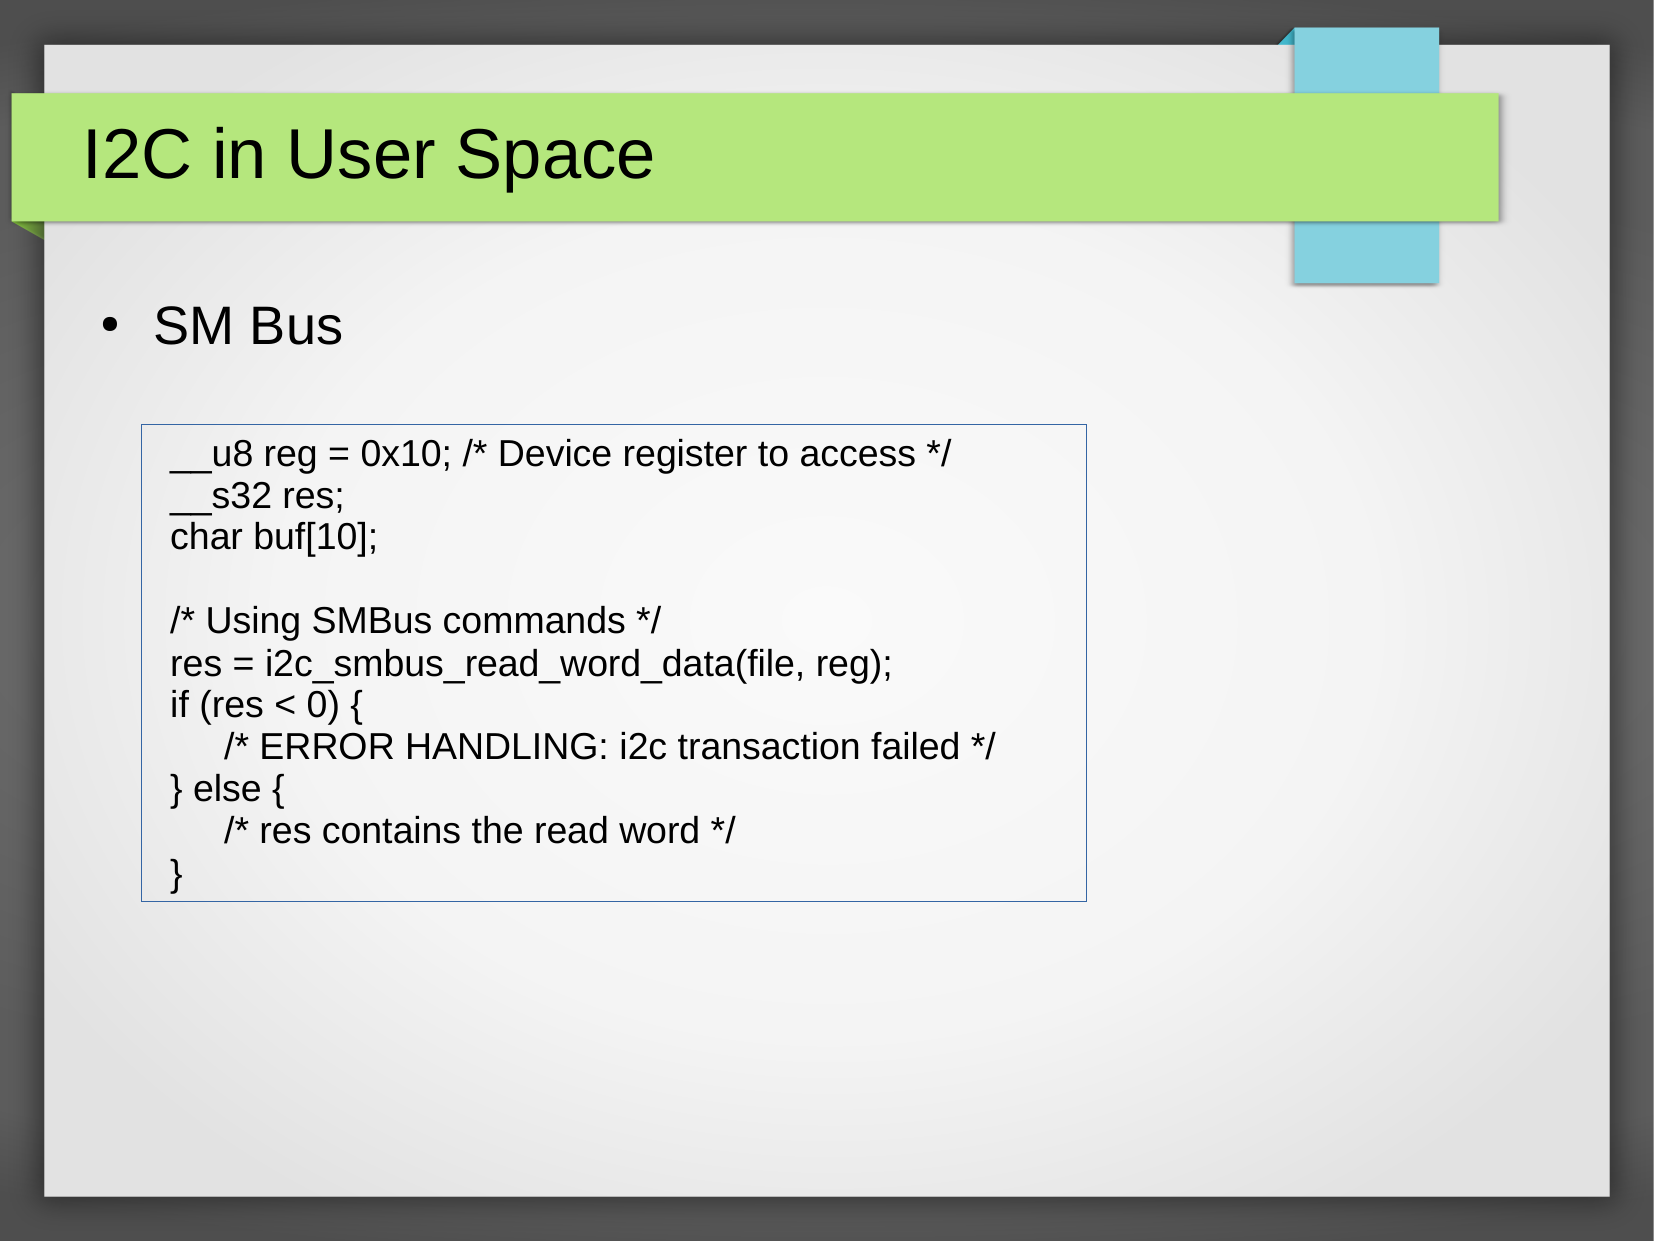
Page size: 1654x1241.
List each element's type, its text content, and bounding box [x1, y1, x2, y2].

text_box __u8 reg = 0x10; /* Device register to access */ __s32 res; char buf[10]; /* Using SMBus commands */ res = i2c_smbus_read_word_data(file, reg); if (res < 0) { /* ERROR HANDLING: i2c transaction failed */ } else { /* res contains the read word */ } [142, 425, 1086, 901]
list SM Bus [82, 295, 1571, 1015]
picture [0, 0, 1654, 1241]
title I2C in User Space [82, 94, 1264, 213]
